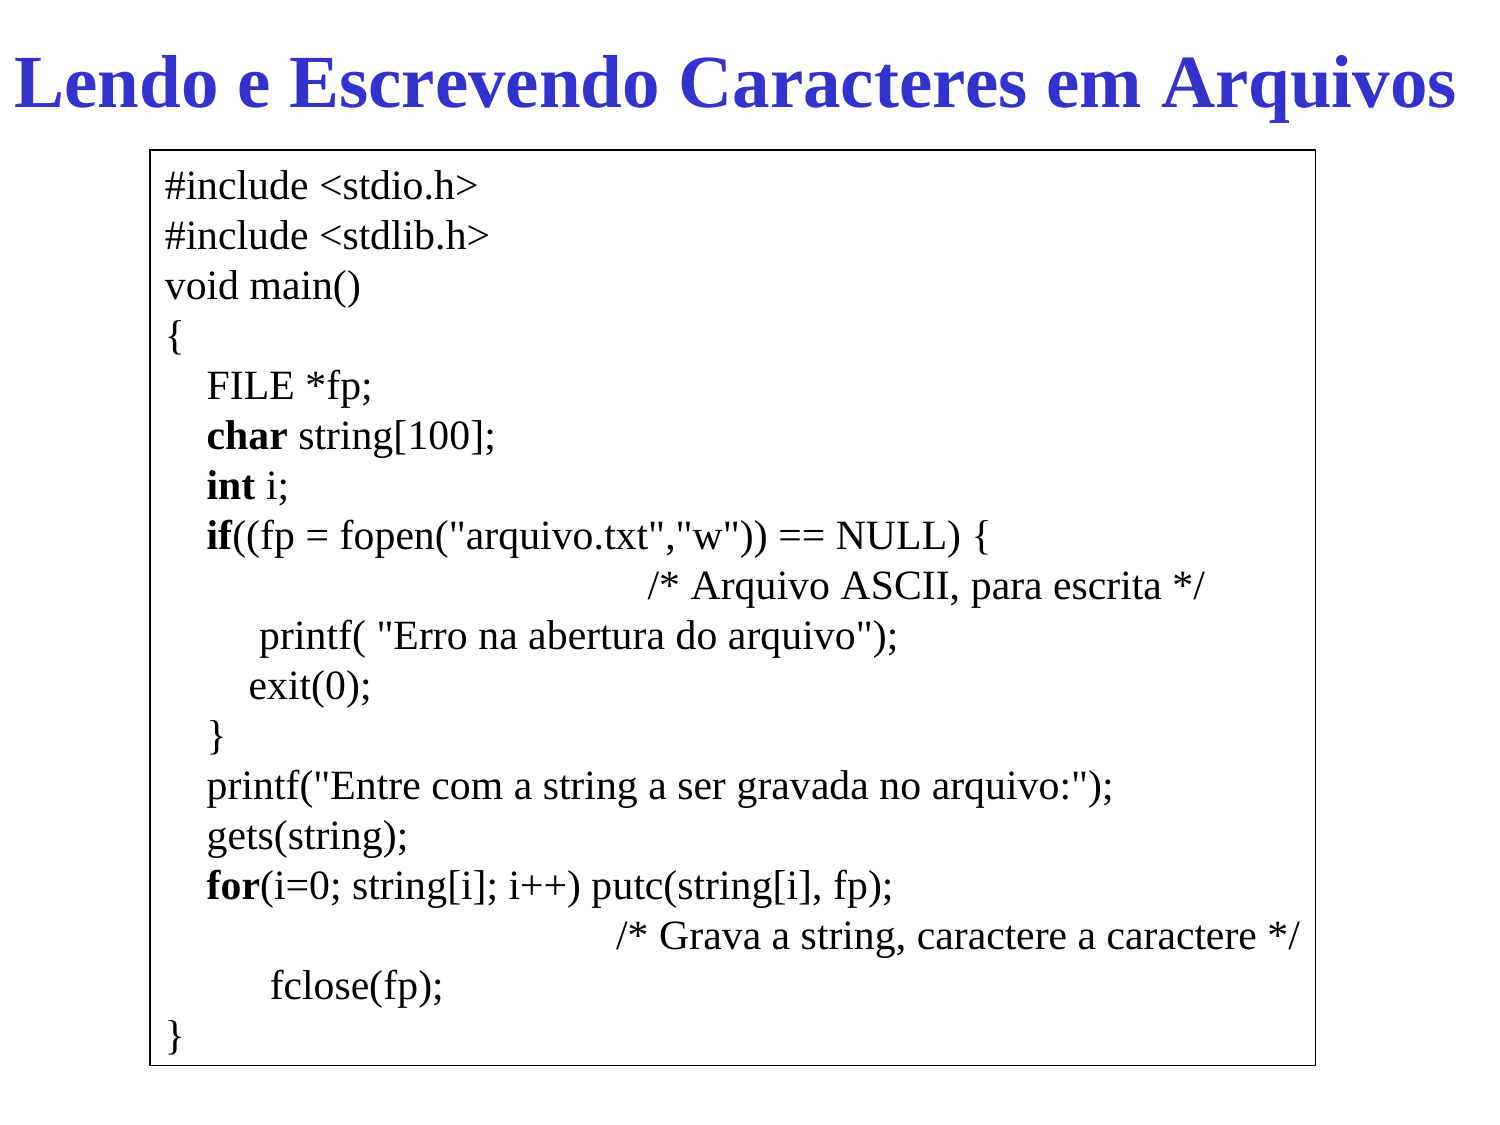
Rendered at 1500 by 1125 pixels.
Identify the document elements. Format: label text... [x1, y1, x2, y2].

text_box #include <stdio.h> #include <stdlib.h> void main() { FILE *fp; char string[100]; int i; if((fp = fopen("arquivo.txt","w")) == NULL) { /* Arquivo ASCII, para escrita */ printf( "Erro na abertura do arquivo"); exit(0); } printf("Entre com a string a ser gravada no arquivo:"); gets(string); for(i=0; string[i]; i++) putc(string[i], fp); /* Grava a string, caractere a caractere */ fclose(fp); } [150, 149, 1316, 1066]
text_box Lendo e Escrevendo Caracteres em Arquivos [0, 24, 1474, 131]
